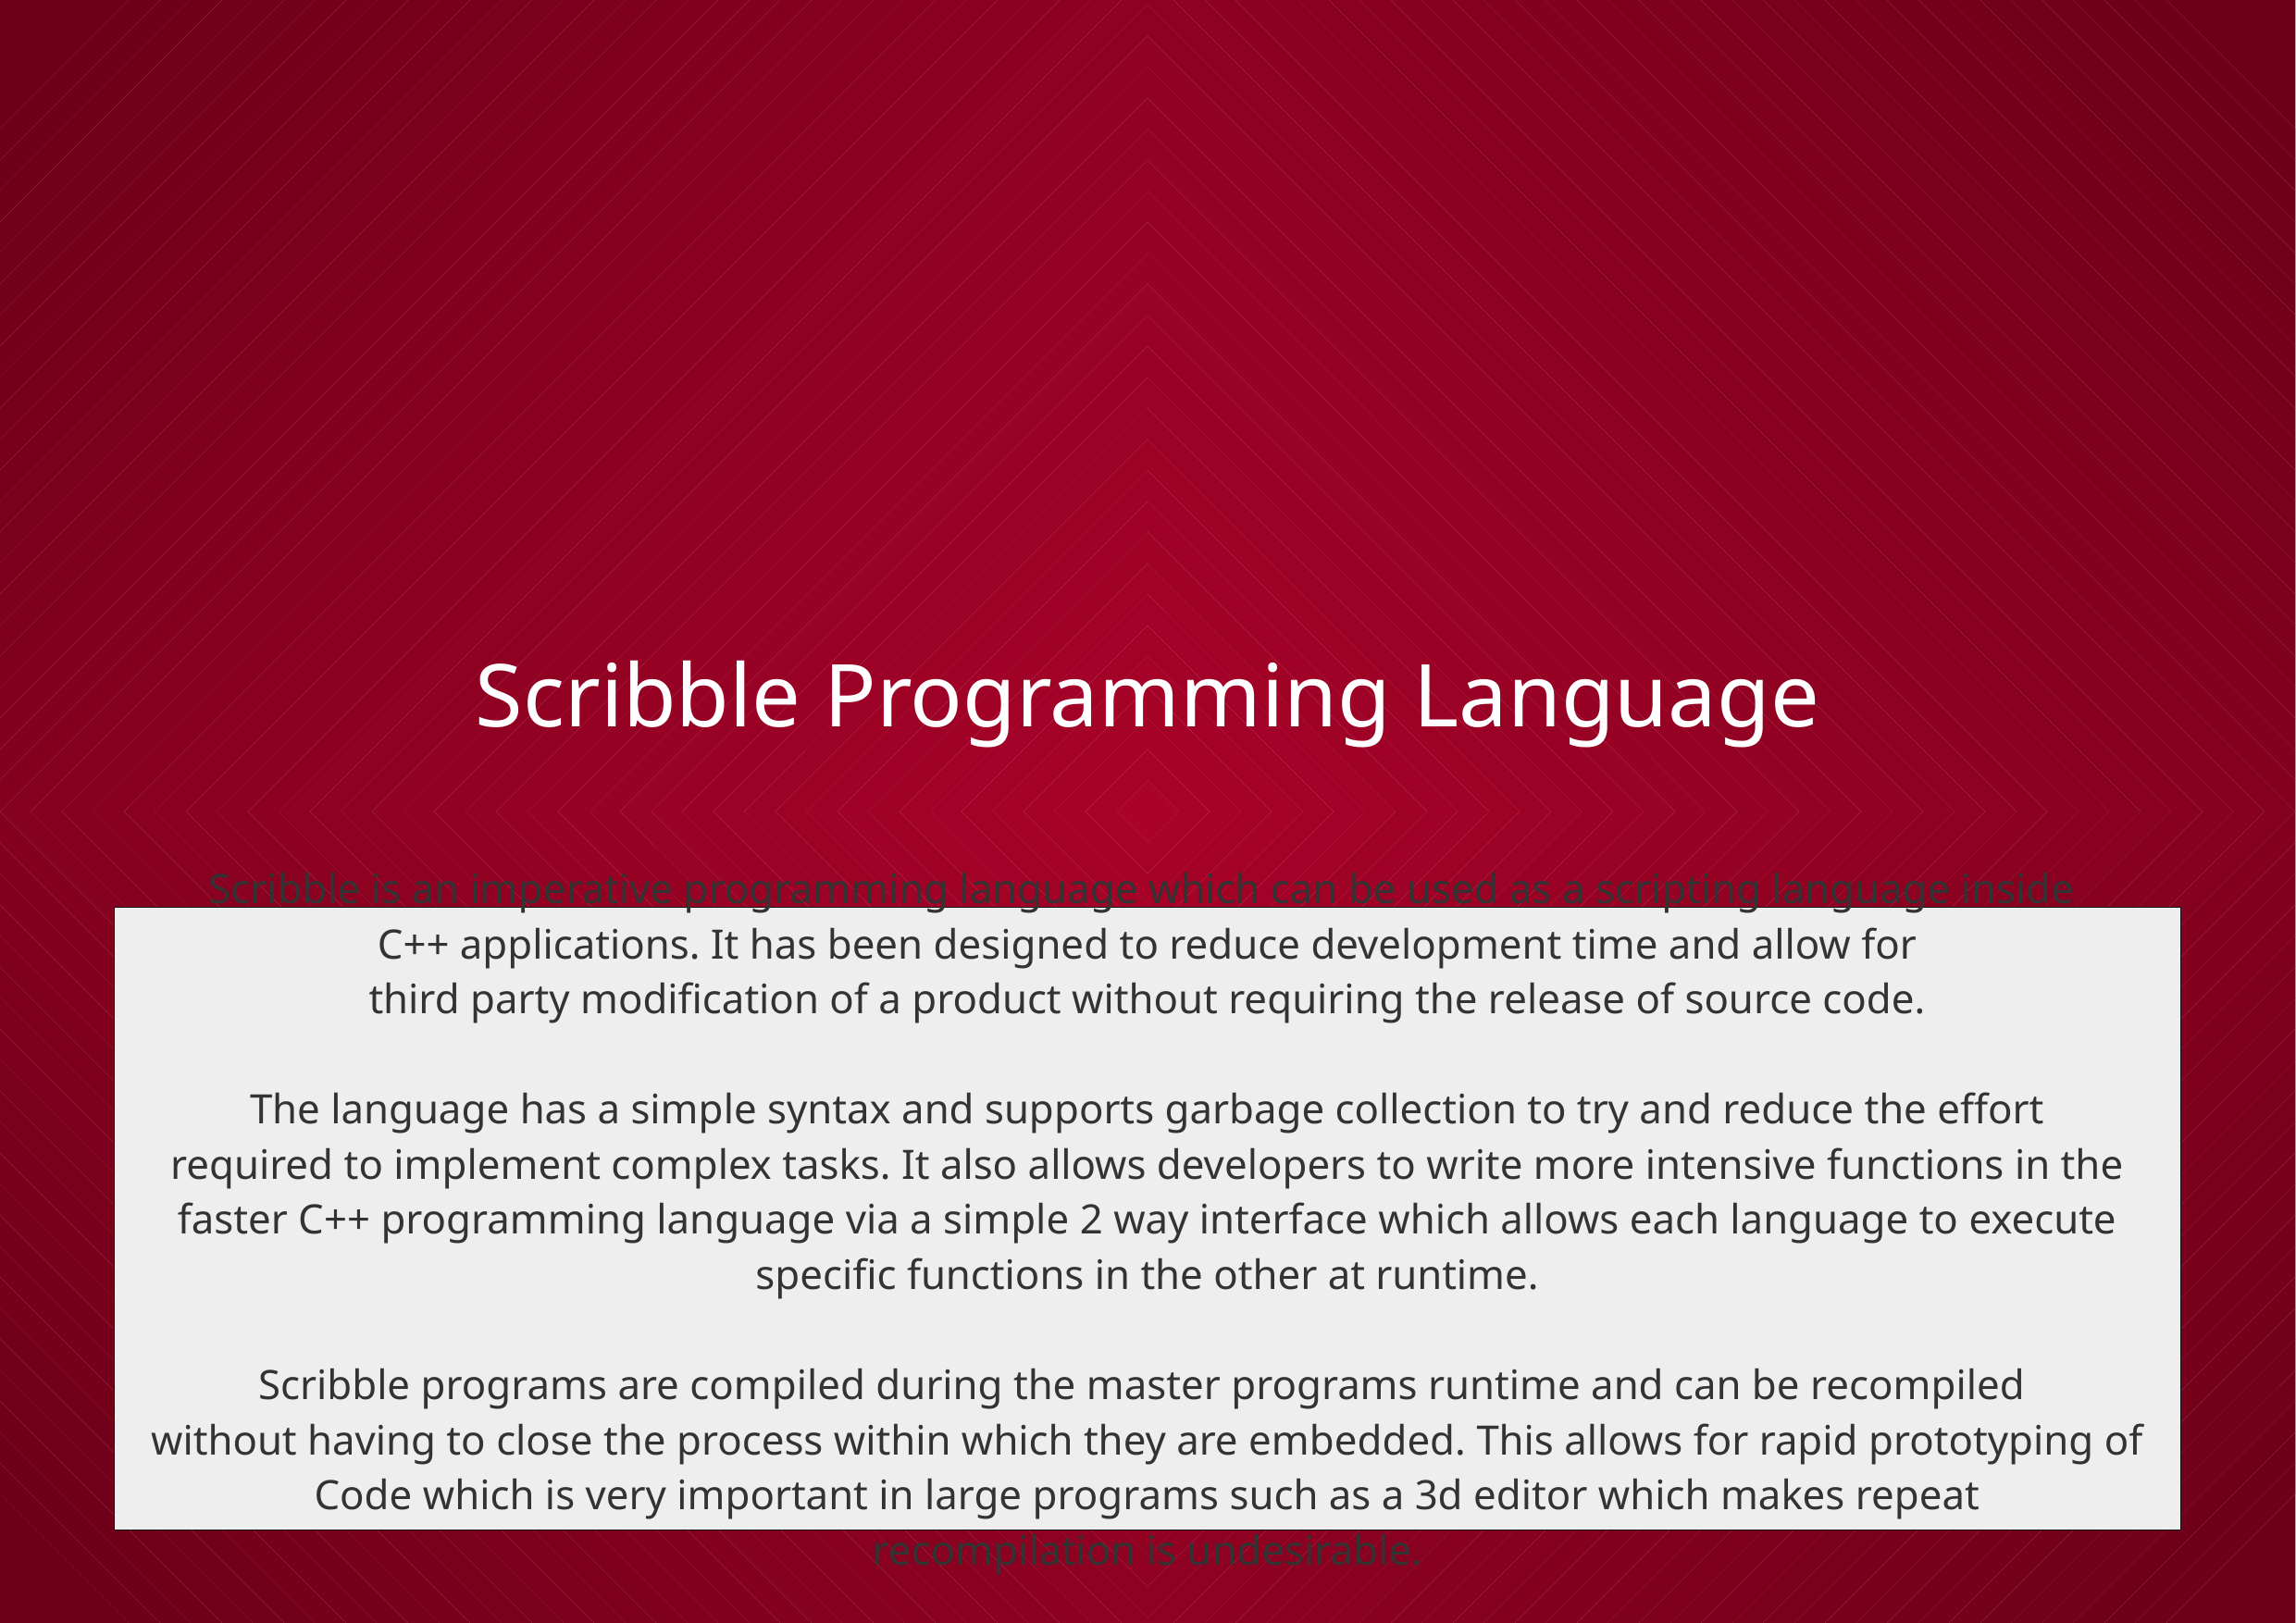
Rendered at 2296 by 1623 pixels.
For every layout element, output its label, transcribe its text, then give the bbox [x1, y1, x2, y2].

subtitle Scribble Programming Language [115, 64, 2181, 907]
text_box Scribble is an imperative programming language which can be used as a scripting language inside C++ applications. It has been designed to reduce development time and allow for third party modification of a product without requiring the release of source code. The language has a simple syntax and supports garbage collection to try and reduce the effort required to implement complex tasks. It also allows developers to write more intensive functions in the faster C++ programming language via a simple 2 way interface which allows each language to execute specific functions in the other at runtime. Scribble programs are compiled during the master programs runtime and can be recompiled without having to close the process within which they are embedded. This allows for rapid prototyping of Code which is very important in large programs such as a 3d editor which makes repeat recompilation is undesirable. [114, 907, 2181, 1530]
